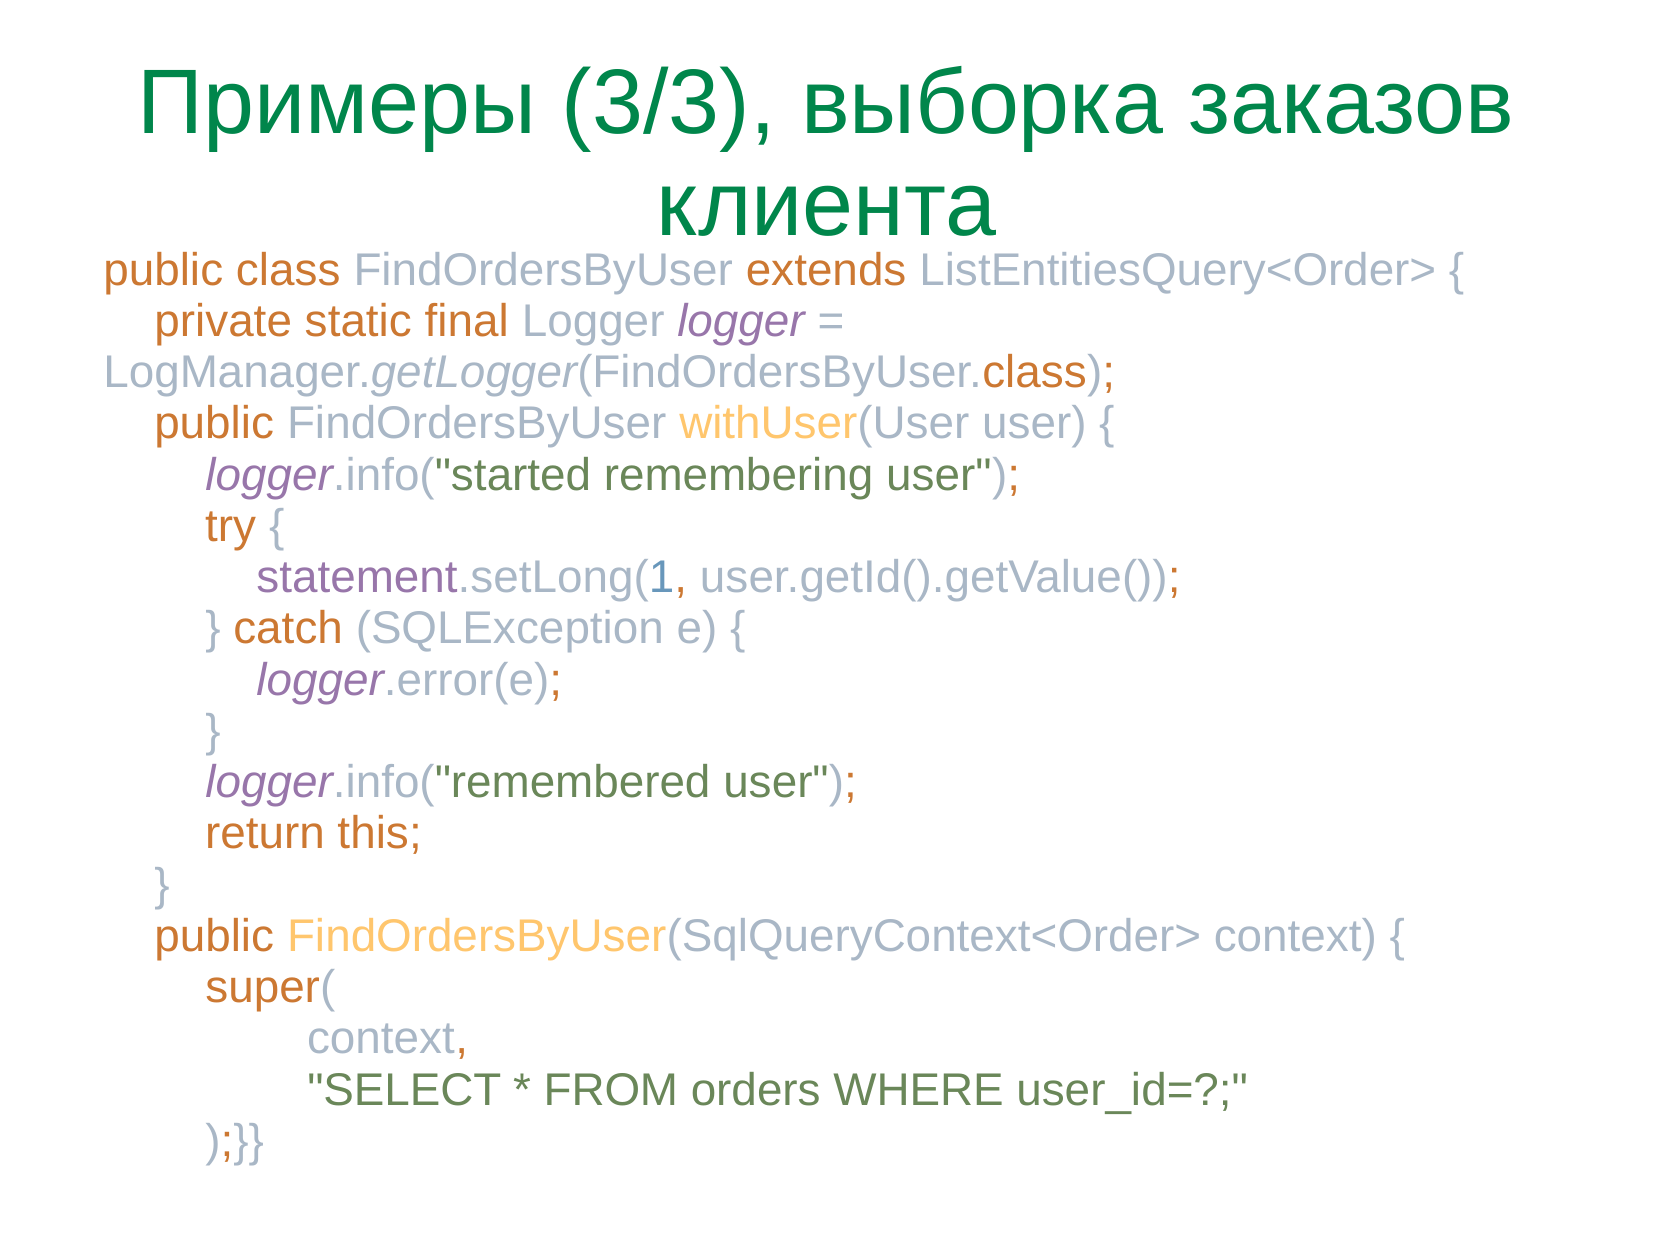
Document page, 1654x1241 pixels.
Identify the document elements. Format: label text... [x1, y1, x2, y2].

text_box public class FindOrdersByUser extends ListEntitiesQuery<Order> { private static final Logger logger = LogManager.getLogger(FindOrdersByUser.class); public FindOrdersByUser withUser(User user) { logger.info("started remembering user"); try { statement.setLong(1, user.getId().getValue()); } catch (SQLException e) { logger.error(e); } logger.info("remembered user"); return this; } public FindOrdersByUser(SqlQueryContext<Order> context) { super( context, "SELECT * FROM orders WHERE user_id=?;" );}} [88, 236, 1595, 1241]
title Примеры (3/3), выборка заказов клиента [82, 49, 1571, 257]
